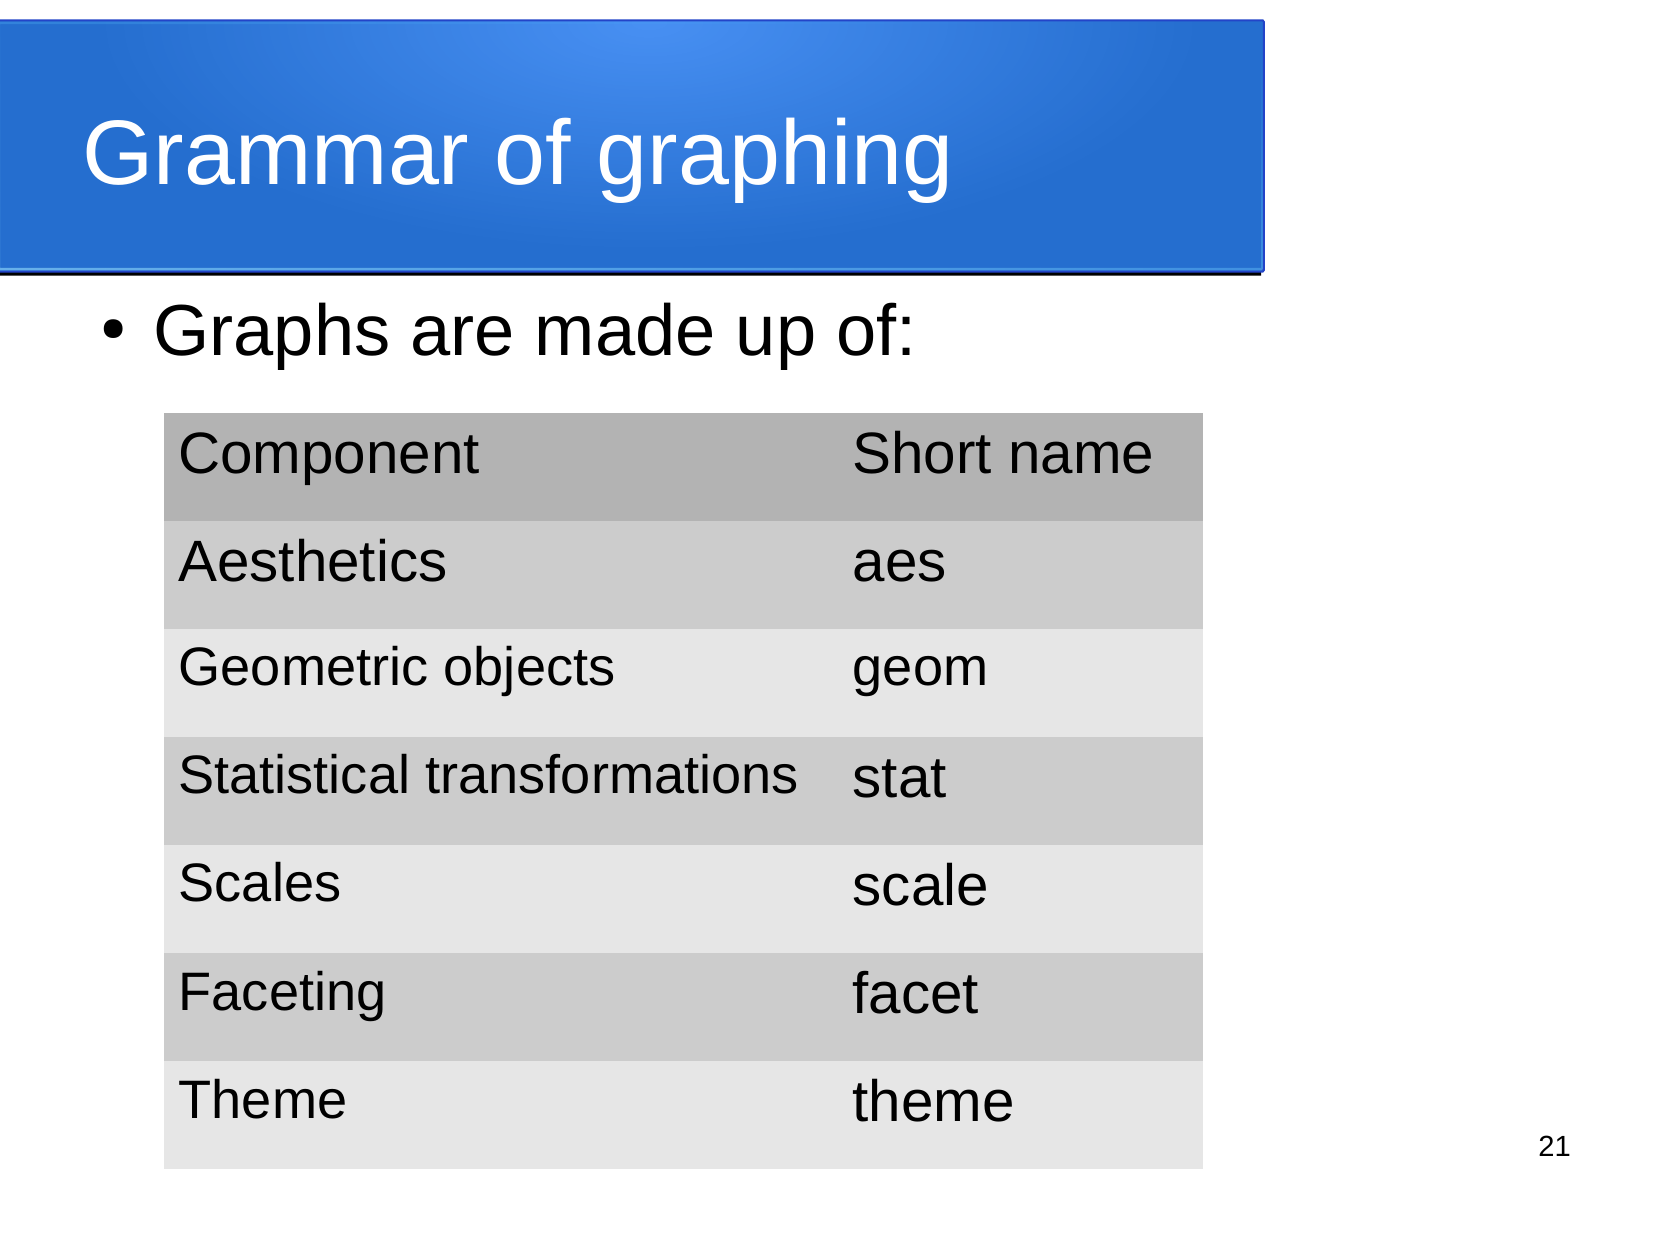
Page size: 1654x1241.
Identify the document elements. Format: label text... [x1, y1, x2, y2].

table_header Component [164, 413, 838, 521]
table_cell Geometric objects [164, 629, 838, 737]
table_cell Theme [164, 1061, 838, 1169]
table_cell Statistical transformations [164, 737, 838, 845]
table_cell scale [838, 845, 1203, 953]
table_cell Aesthetics [164, 521, 838, 629]
title Grammar of graphing [82, 49, 1578, 257]
table_cell facet [838, 953, 1203, 1061]
table_cell Faceting [164, 953, 838, 1061]
table_header Short name [838, 413, 1203, 521]
table_cell aes [838, 521, 1203, 629]
table_cell geom [838, 629, 1203, 737]
table_cell stat [838, 737, 1203, 845]
table_cell Scales [164, 845, 838, 953]
table_cell theme [838, 1061, 1203, 1169]
list Graphs are made up of: [82, 290, 1538, 1010]
